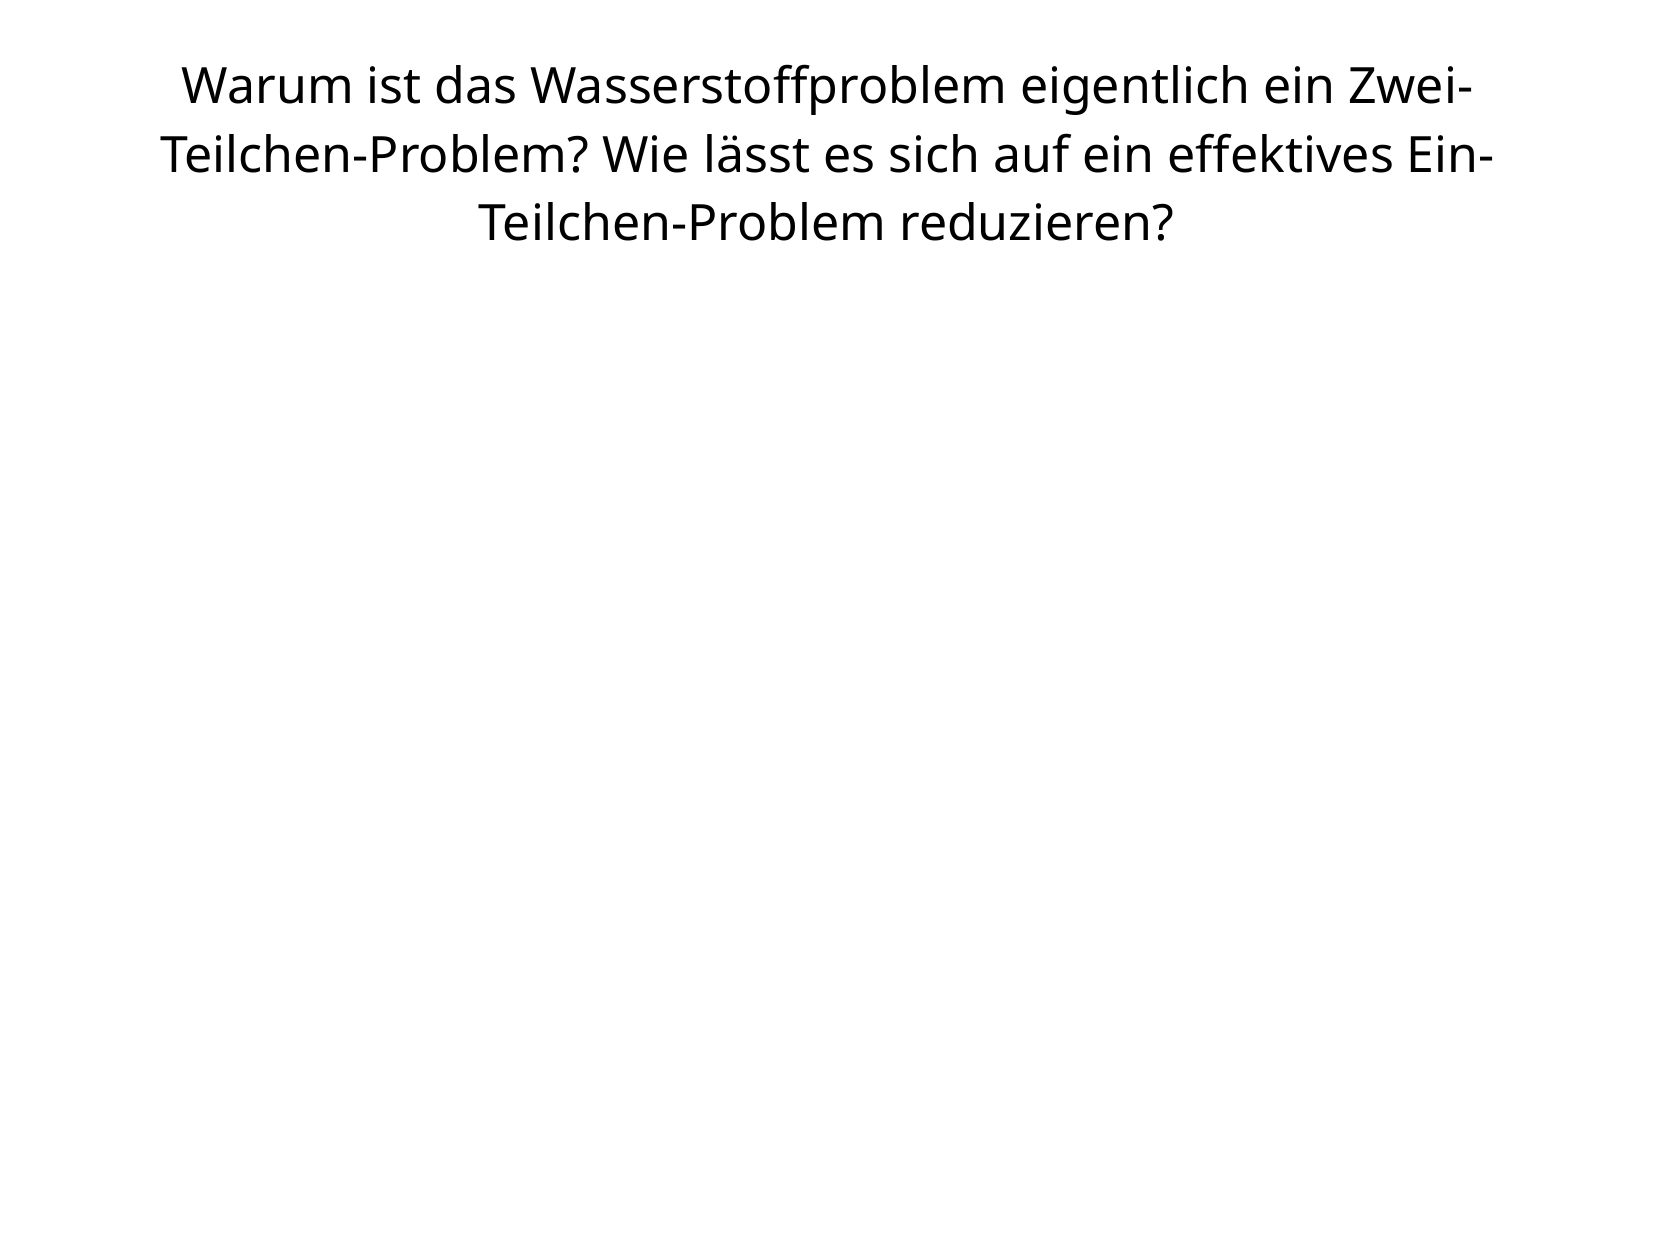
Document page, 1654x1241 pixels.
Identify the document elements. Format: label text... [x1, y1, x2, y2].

title Warum ist das Wasserstoffproblem eigentlich ein Zwei-Teilchen-Problem? Wie lässt es sich auf ein effektives Ein-Teilchen-Problem reduzieren? [82, 49, 1571, 257]
